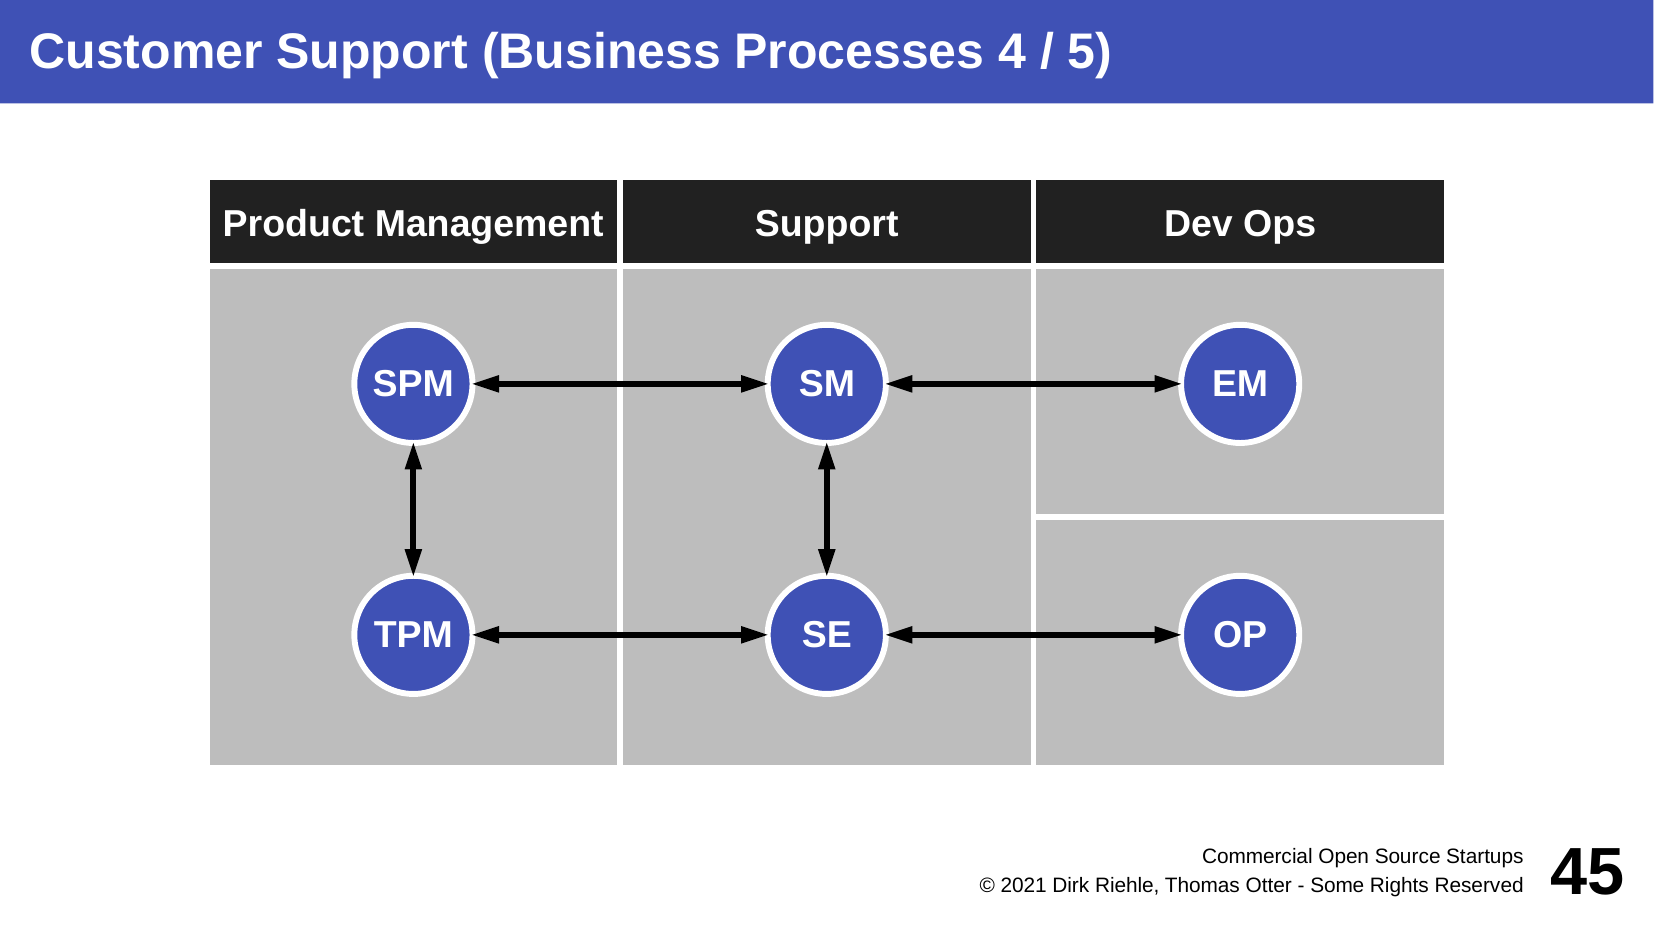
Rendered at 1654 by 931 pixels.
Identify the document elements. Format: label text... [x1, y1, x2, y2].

text_box Dev Ops [1034, 177, 1447, 266]
text_box Support [621, 177, 1034, 266]
text_box SPM [354, 324, 473, 443]
text_box OP [1181, 575, 1300, 694]
text_box TPM [354, 575, 473, 694]
text_box SE [767, 575, 886, 694]
text_box EM [1181, 324, 1300, 443]
text_box [206, 266, 1447, 768]
text_box Product Management [206, 177, 621, 266]
text_box SM [767, 324, 886, 443]
title Customer Support (Business Processes 4 / 5) [0, 0, 1654, 104]
